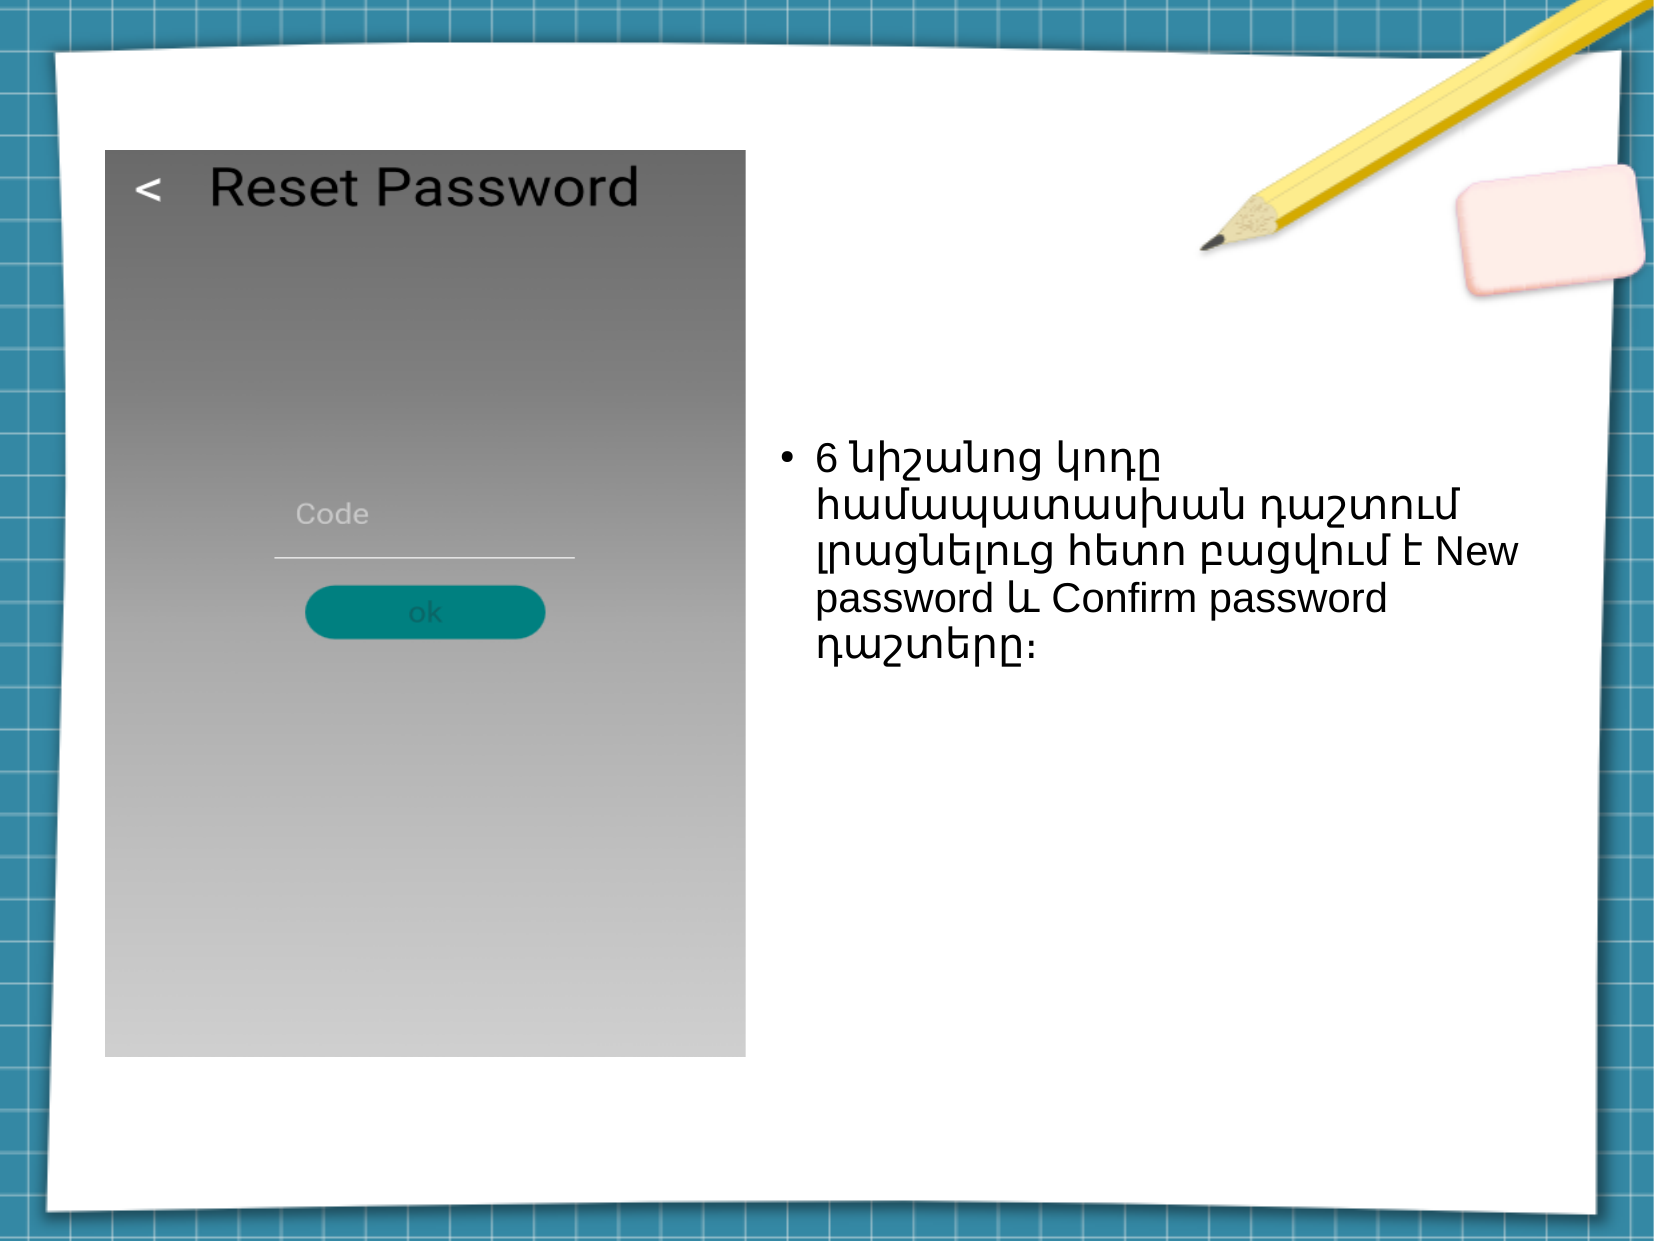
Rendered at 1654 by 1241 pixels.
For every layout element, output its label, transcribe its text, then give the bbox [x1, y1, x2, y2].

text_box 6 նիշանոց կոդը համապատասխան դաշտում լրացնելուց հետո բացվում է New password և Confirm password դաշտերը։ [765, 427, 1561, 676]
picture [0, 0, 1654, 1241]
